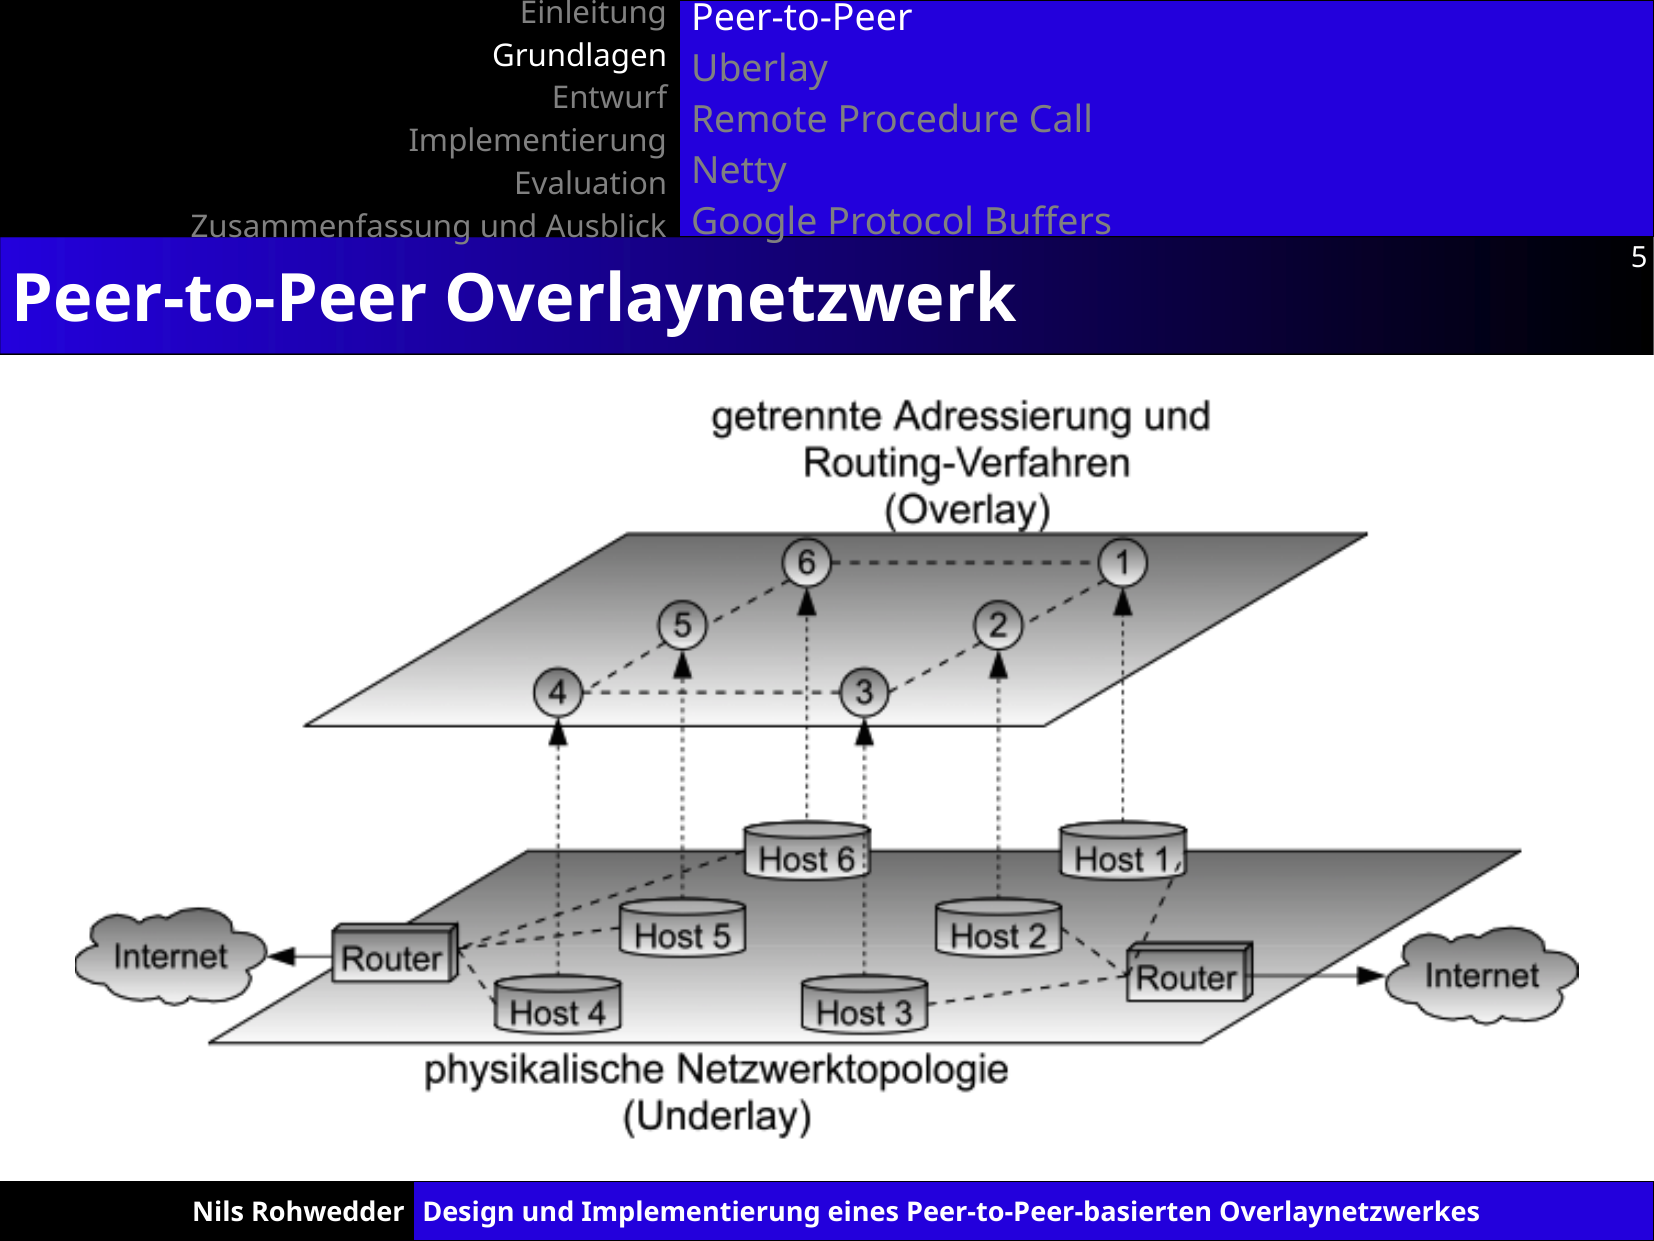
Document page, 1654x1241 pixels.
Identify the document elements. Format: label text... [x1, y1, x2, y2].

picture [0, 237, 11, 355]
title Peer-to-Peer Overlaynetzwerk [11, 236, 1388, 355]
picture [1388, 237, 1654, 355]
picture [75, 383, 1579, 1152]
